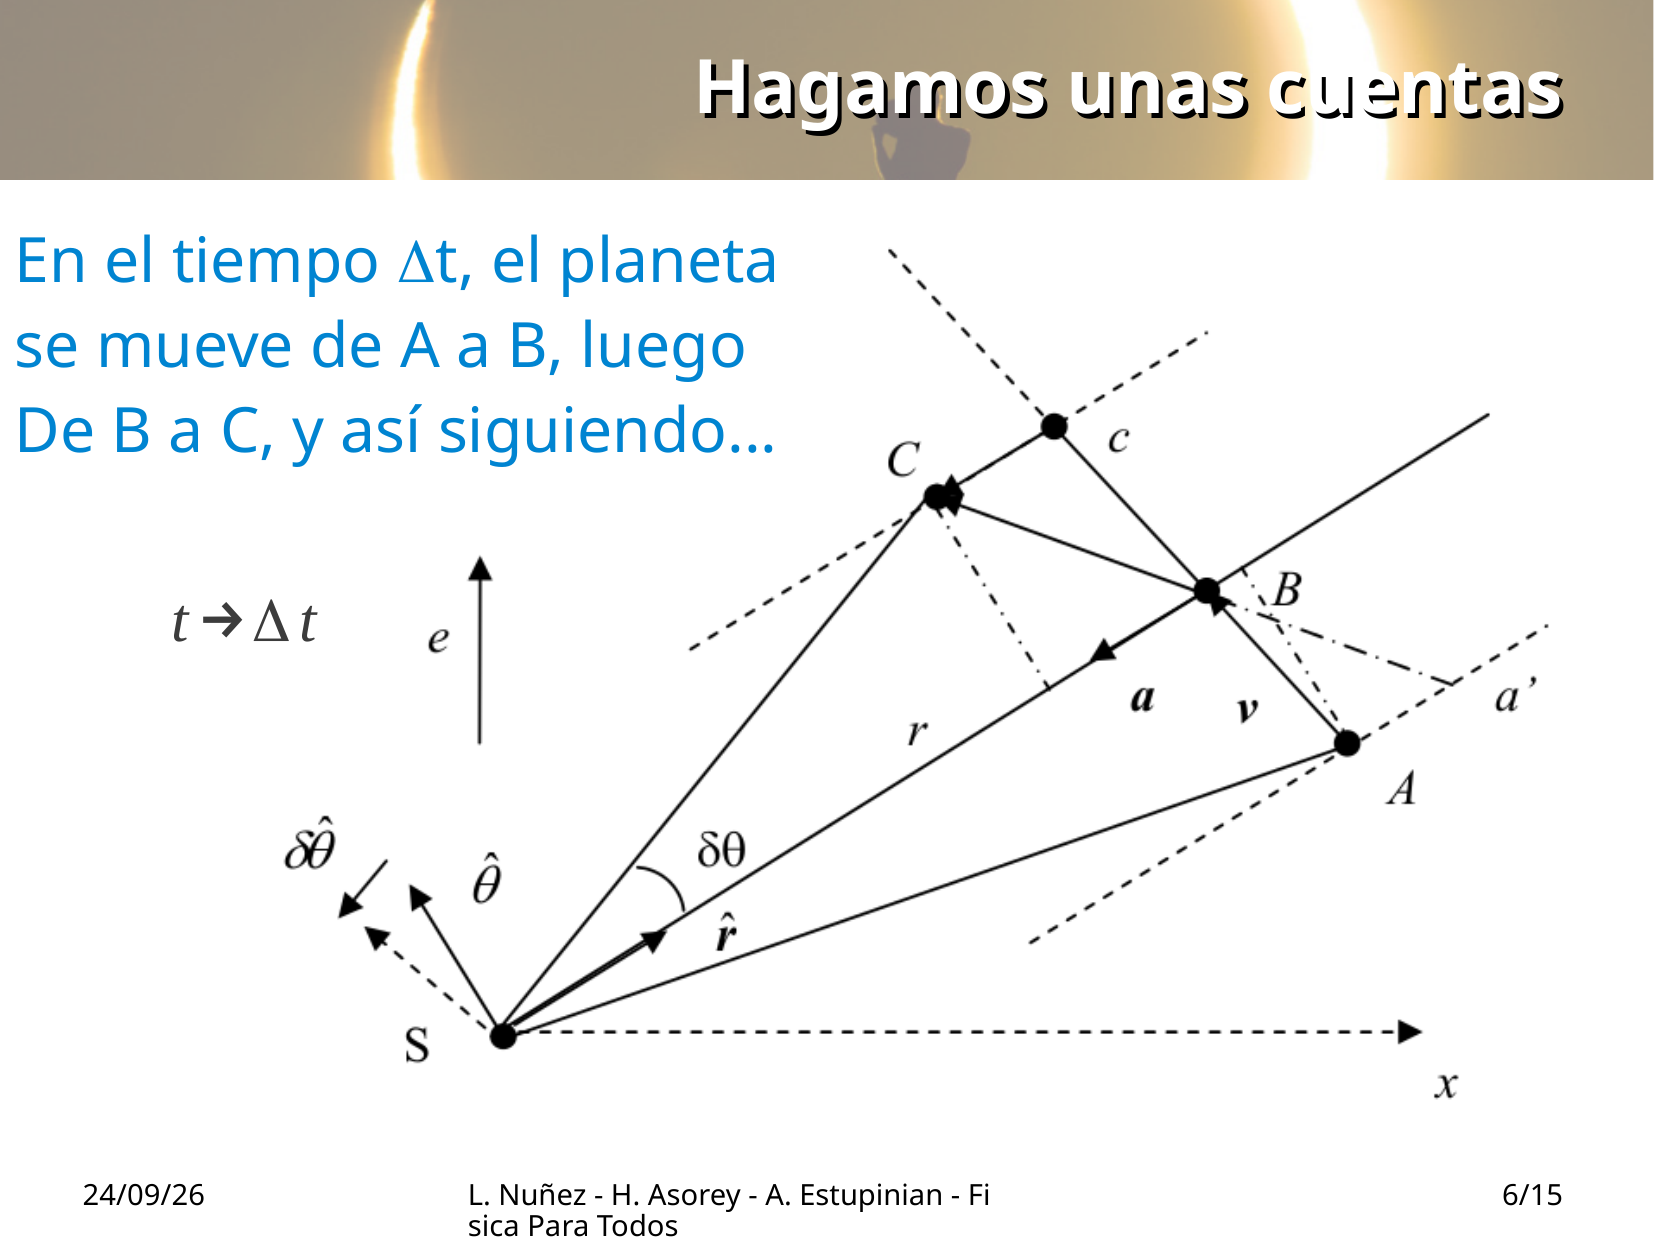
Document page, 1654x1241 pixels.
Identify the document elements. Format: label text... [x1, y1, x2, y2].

picture [165, 217, 1654, 1111]
text_box En el tiempo Dt, el planeta se mueve de A a B, luego De B a C, y así siguiendo... [0, 207, 766, 451]
chart [165, 585, 329, 655]
picture [0, 0, 1654, 180]
title Hagamos unas cuentas [75, 19, 1564, 151]
